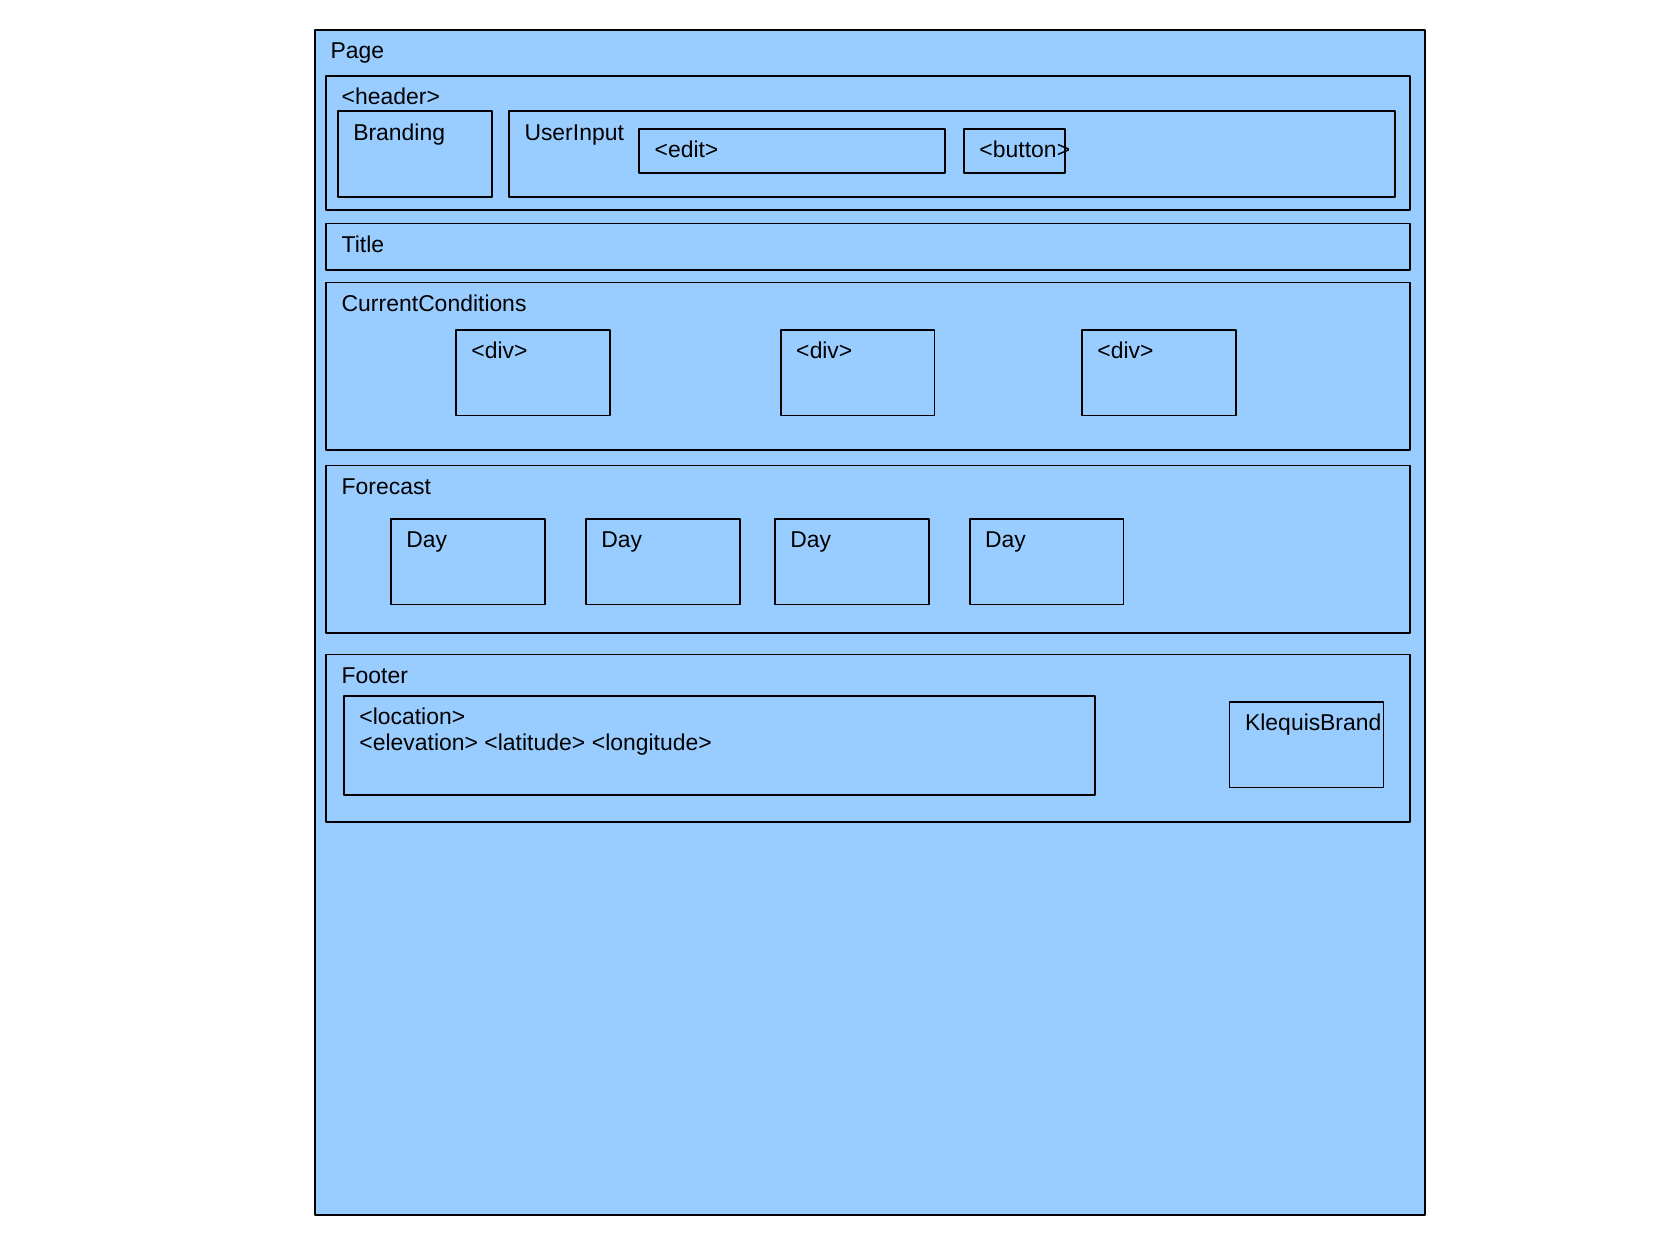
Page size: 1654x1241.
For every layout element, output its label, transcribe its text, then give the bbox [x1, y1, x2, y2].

text_box <button> [963, 128, 1065, 174]
text_box Day [585, 518, 740, 605]
text_box UserInput [509, 111, 1395, 197]
text_box KlequisBrand [1229, 701, 1384, 788]
text_box <edit> [638, 128, 945, 174]
text_box CurrentConditions [325, 282, 1410, 451]
text_box Day [969, 518, 1124, 605]
text_box Forecast [325, 465, 1410, 634]
text_box <location> <elevation> <latitude> <longitude> [343, 695, 1095, 796]
text_box <div> [455, 329, 610, 416]
text_box <div> [1081, 329, 1236, 416]
text_box Title [325, 223, 1410, 271]
text_box Day [774, 518, 929, 605]
text_box Footer [325, 654, 1410, 823]
text_box <header> [325, 75, 1410, 211]
text_box Page [315, 30, 1426, 1216]
text_box <div> [780, 329, 935, 416]
text_box Day [390, 518, 545, 605]
text_box Branding [337, 111, 492, 197]
